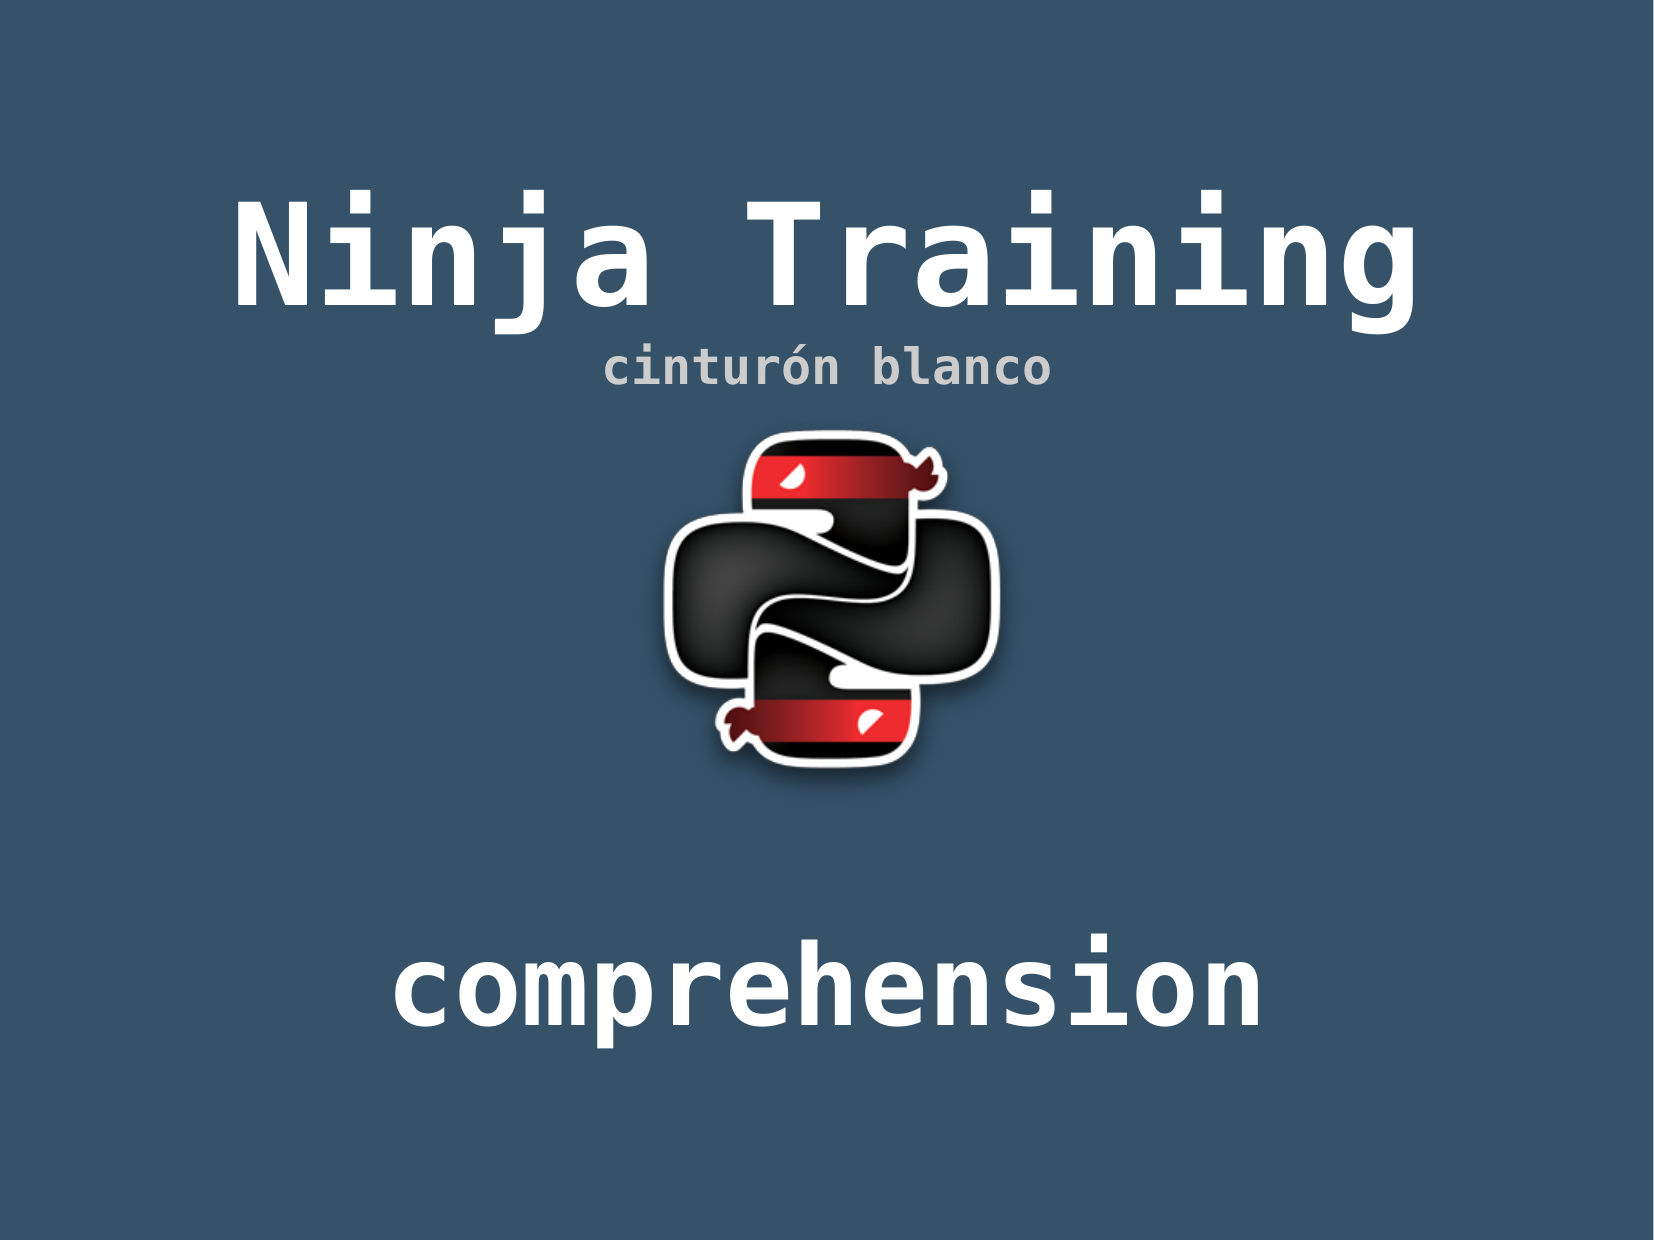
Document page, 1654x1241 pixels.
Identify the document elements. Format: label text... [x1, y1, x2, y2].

picture [632, 411, 1032, 812]
subtitle Ninja Training cinturón blanco comprehension [82, 9, 1571, 1216]
